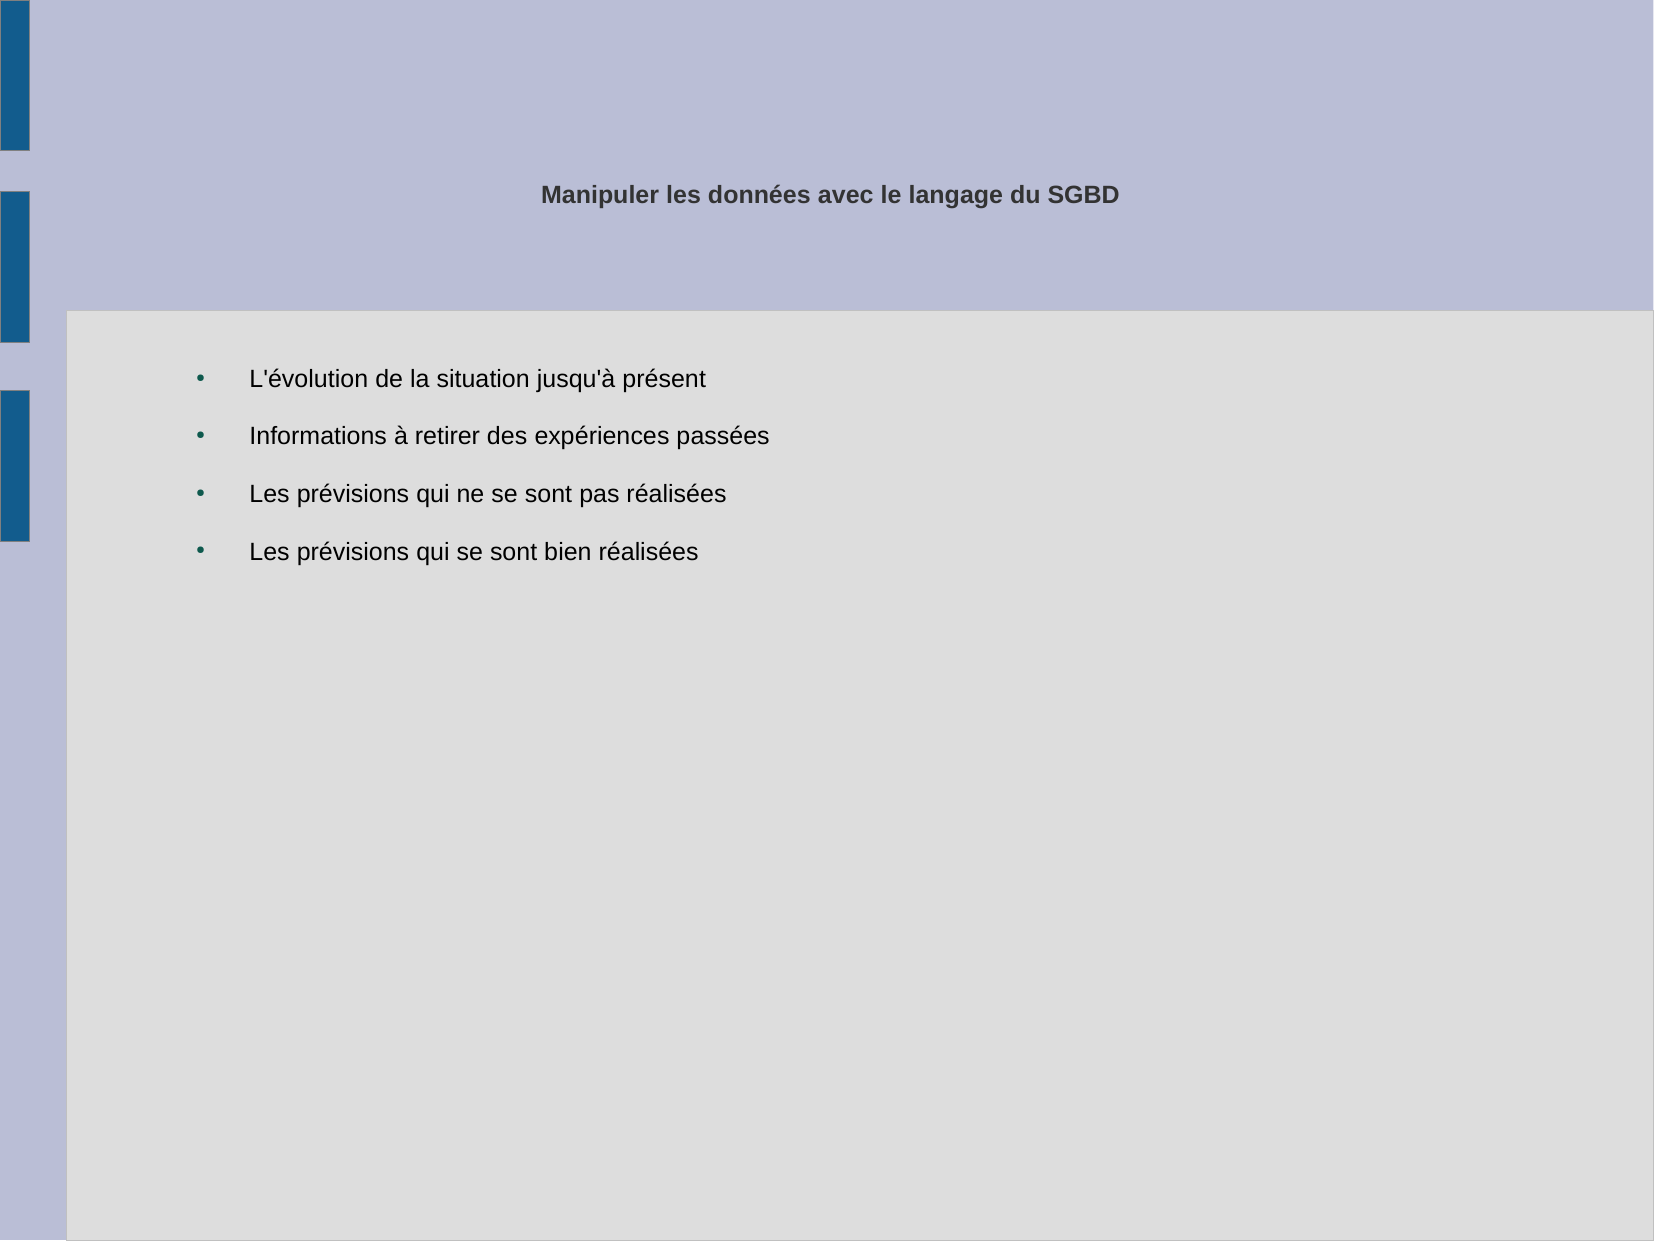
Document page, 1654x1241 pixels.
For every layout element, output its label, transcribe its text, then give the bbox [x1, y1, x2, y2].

title Manipuler les données avec le langage du SGBD [121, 91, 1534, 299]
list L'évolution de la situation jusqu'à présent Informations à retirer des expériences passées Les prévisions qui ne se sont pas réalisées Les prévisions qui se sont bien réalisées [178, 364, 1570, 1147]
